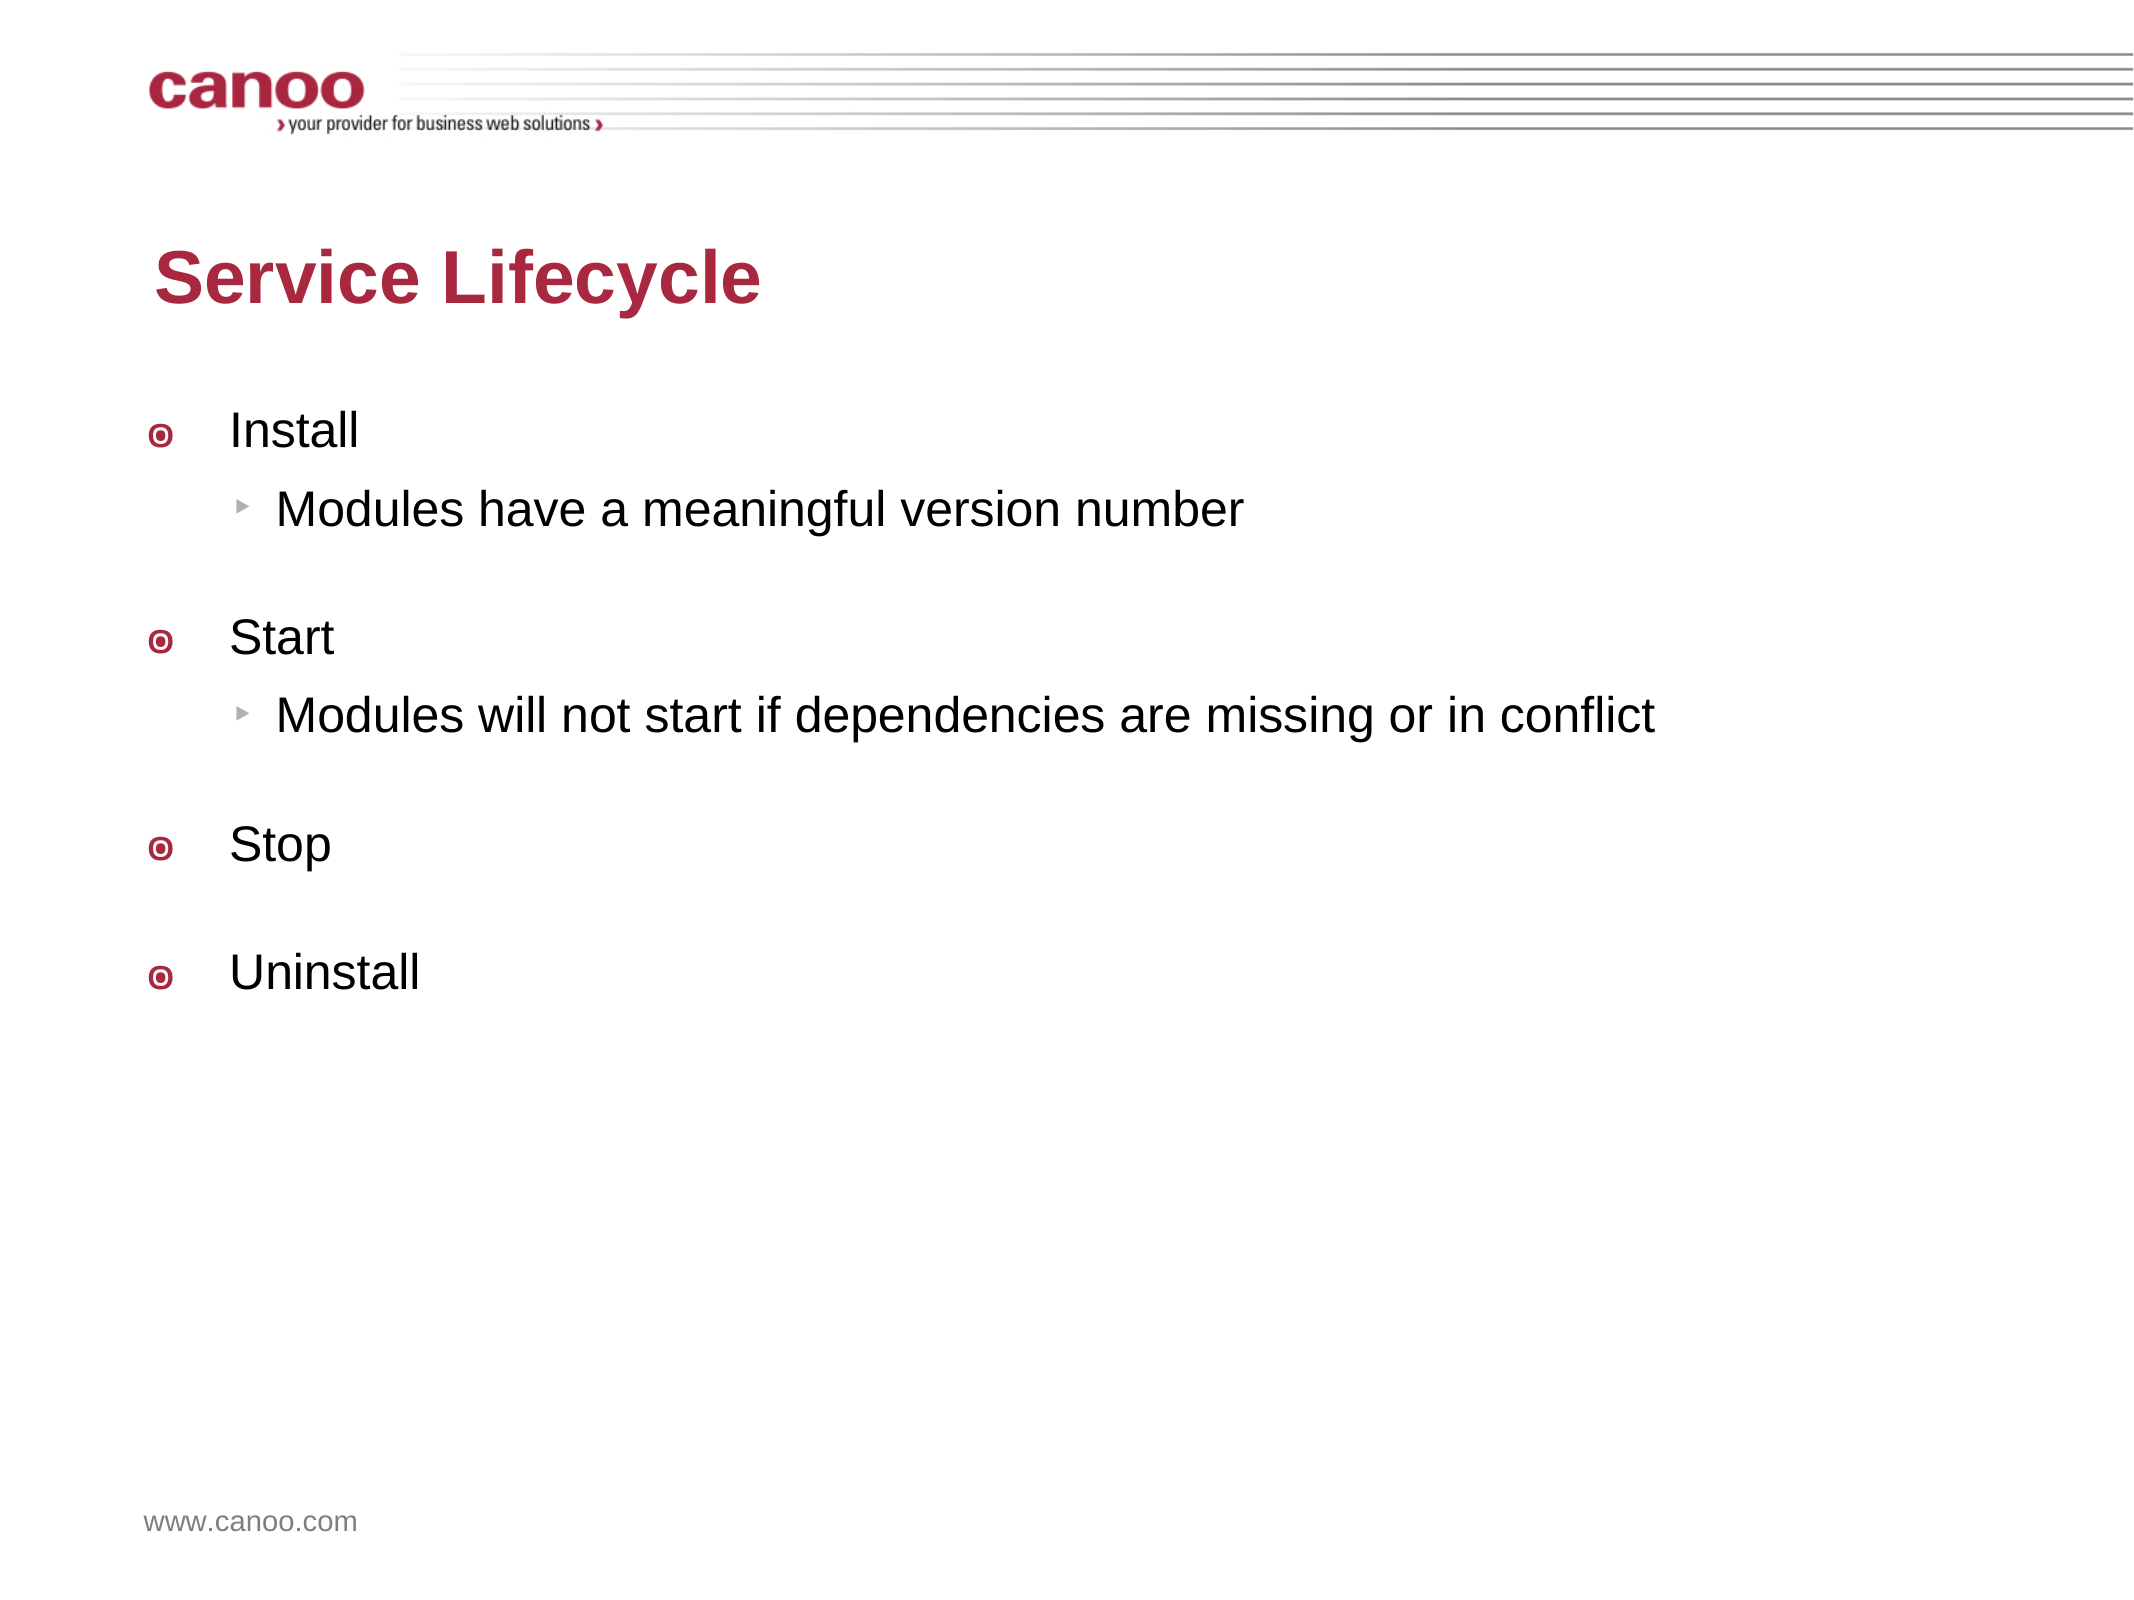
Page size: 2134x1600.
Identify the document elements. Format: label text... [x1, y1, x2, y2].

title Service Lifecycle [145, 220, 1961, 328]
list Install Modules have a meaningful version number Start Modules will not start if dependencies are missing or in conflict Stop Uninstall [145, 391, 1959, 1448]
picture [0, 21, 2134, 188]
